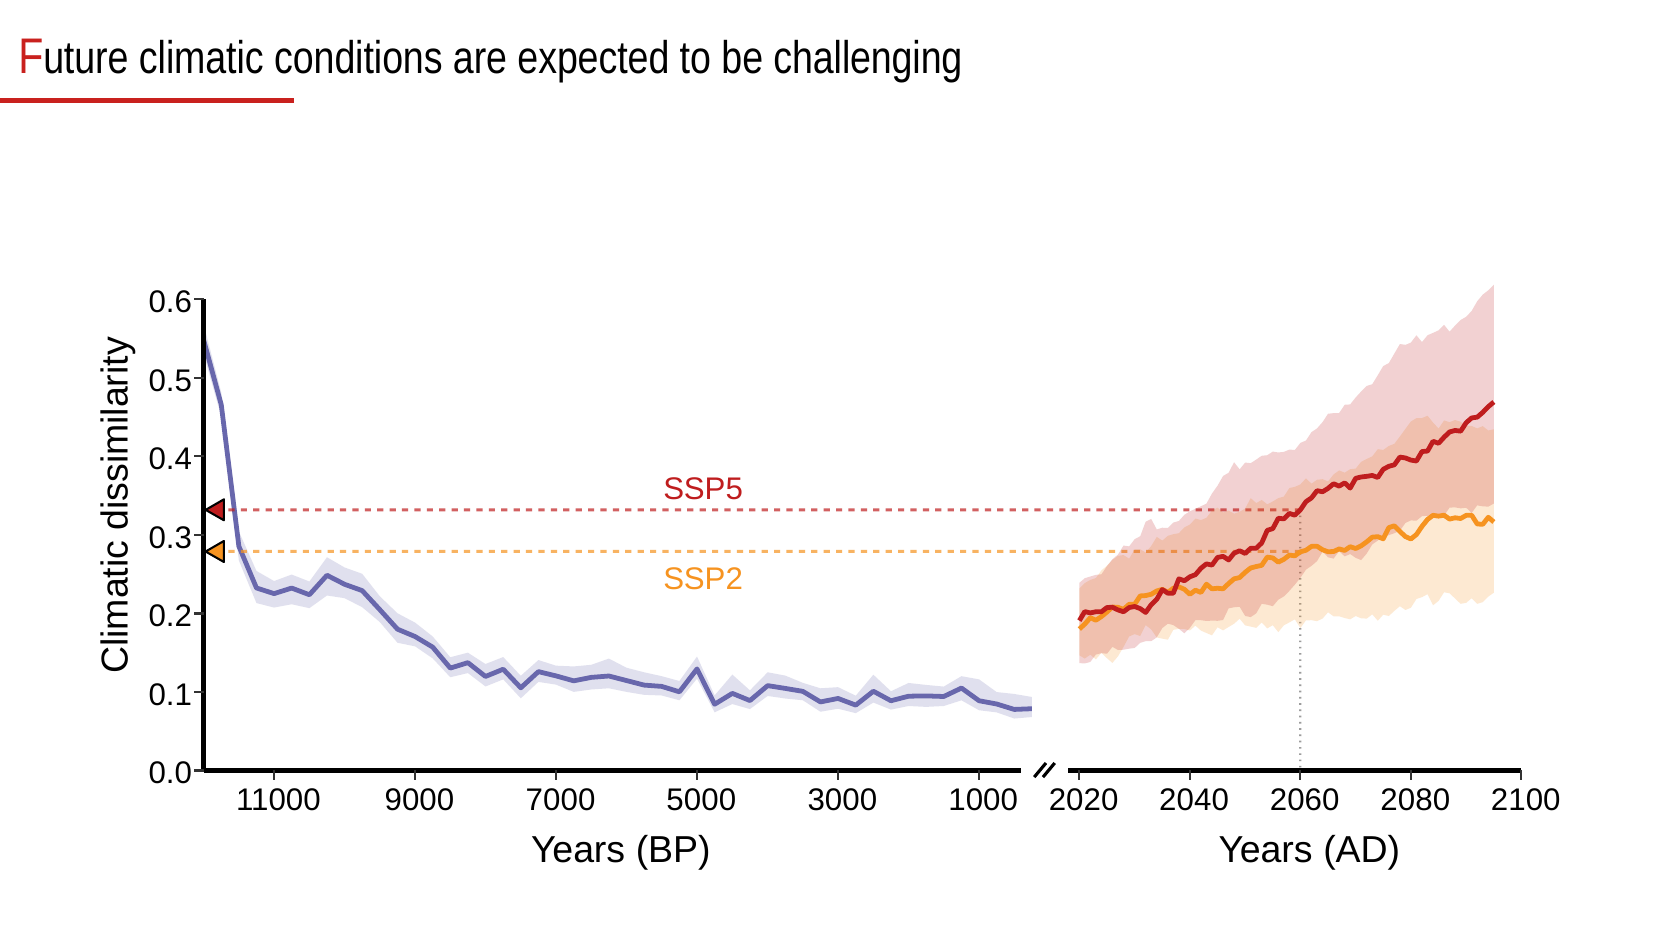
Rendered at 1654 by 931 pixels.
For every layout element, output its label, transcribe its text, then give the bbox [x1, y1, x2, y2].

text_box [0, 147, 204, 678]
text_box 2060 [1269, 782, 1340, 818]
text_box [206, 540, 224, 563]
text_box [1079, 518, 1494, 664]
text_box 7000 [525, 782, 596, 818]
text_box [1180, 406, 1494, 590]
text_box [237, 551, 1032, 719]
text_box 0.5 [148, 362, 192, 398]
text_box 1000 [948, 782, 1019, 818]
text_box [206, 499, 224, 521]
text_box 9000 [384, 782, 455, 818]
text_box Years (AD) [1218, 828, 1401, 871]
text_box 0.1 [148, 677, 192, 712]
text_box 2100 [1490, 782, 1561, 818]
text_box [241, 536, 1032, 706]
text_box Years (BP) [531, 828, 711, 871]
text_box [1079, 615, 1088, 625]
text_box SSP5 [663, 471, 744, 507]
text_box [206, 333, 222, 394]
text_box [1079, 284, 1494, 614]
text_box 2020 [1048, 782, 1119, 818]
text_box 5000 [666, 782, 737, 818]
text_box 0.2 [148, 598, 192, 634]
text_box SSP2 [663, 561, 744, 596]
text_box Future climatic conditions are expected to be challenging [3, 0, 1653, 120]
text_box 0.0 [148, 755, 192, 791]
text_box Climatic dissimilarity [93, 336, 136, 674]
text_box 11000 [235, 782, 321, 818]
text_box 0.4 [148, 441, 192, 477]
text_box [206, 362, 216, 398]
text_box 2080 [1380, 782, 1450, 818]
text_box 2040 [1159, 782, 1229, 818]
text_box 0.6 [148, 284, 192, 320]
text_box [1138, 596, 1155, 608]
text_box 3000 [807, 782, 878, 818]
text_box 0.3 [148, 519, 192, 555]
